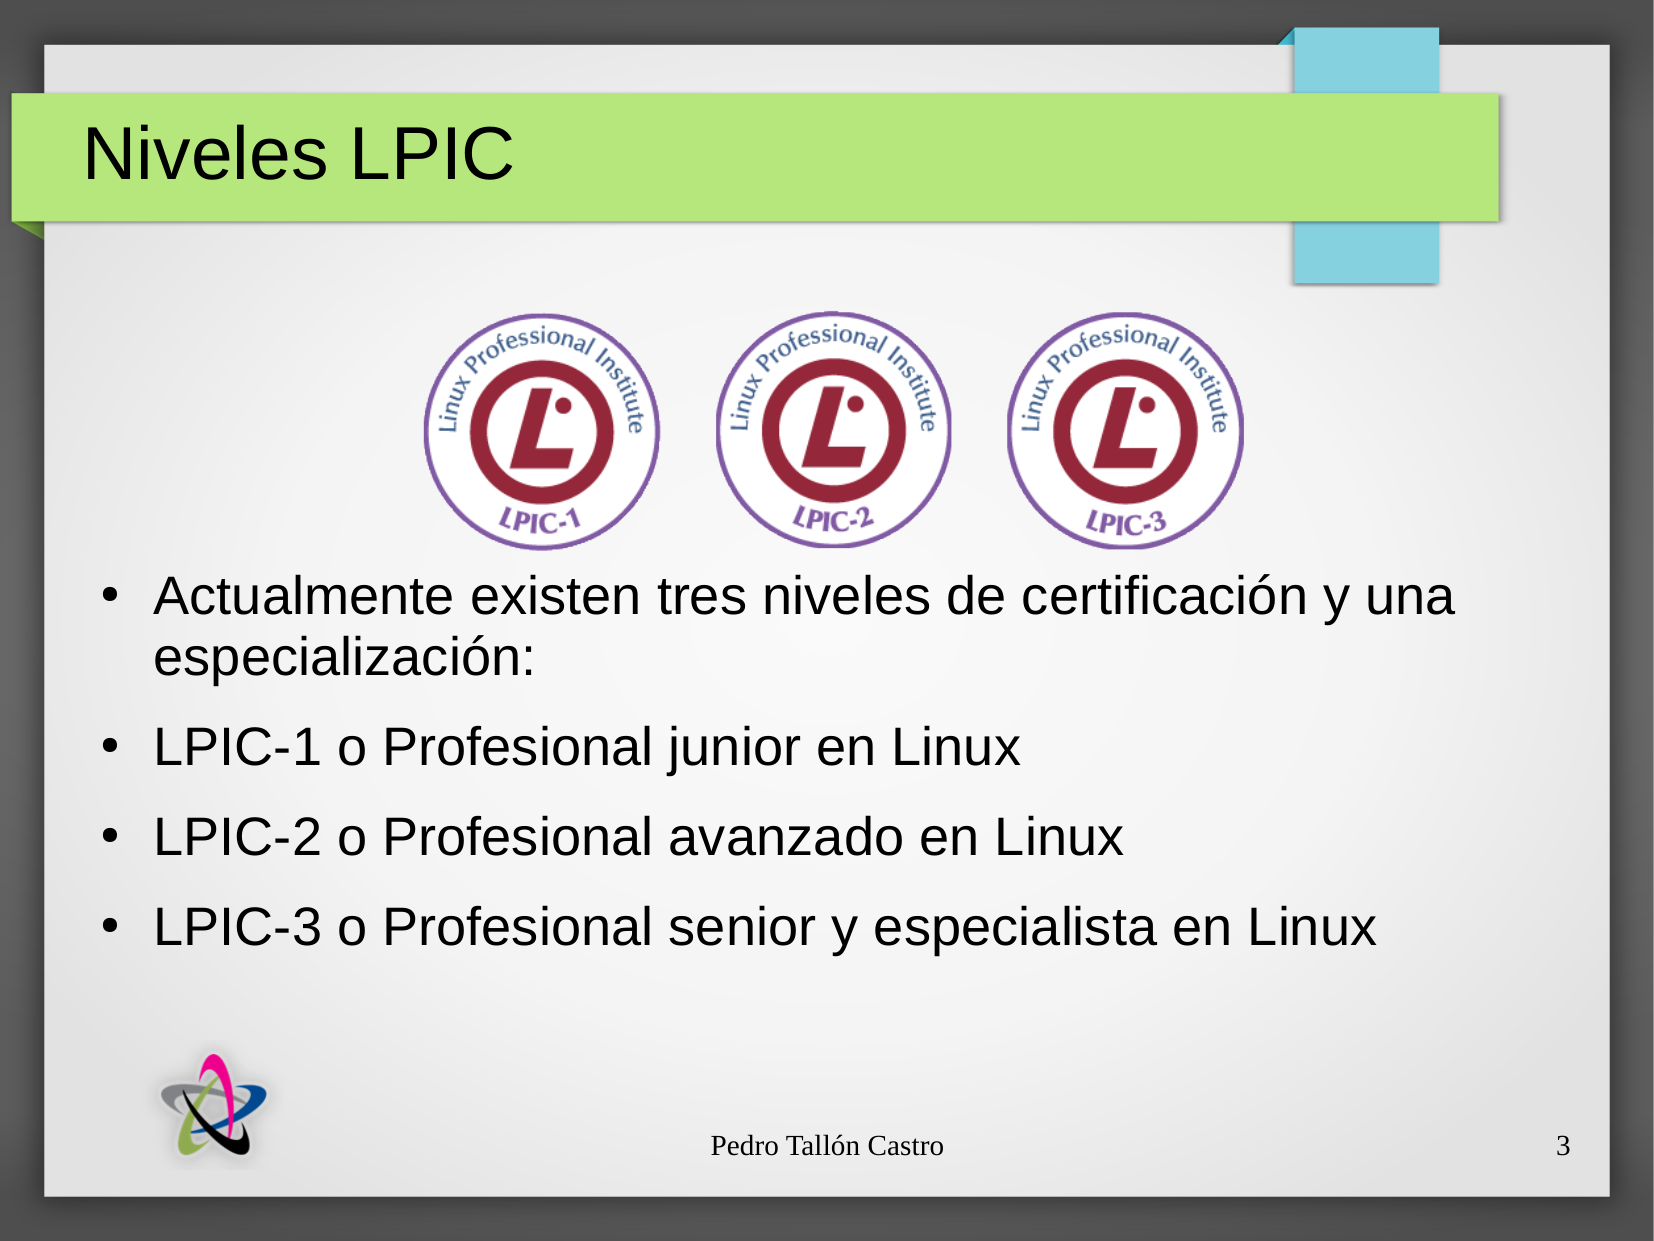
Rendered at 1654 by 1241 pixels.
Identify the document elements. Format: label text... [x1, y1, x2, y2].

list Actualmente existen tres niveles de certificación y una especialización: LPIC-1 o Profesional junior en Linux LPIC-2 o Profesional avanzado en Linux LPIC-3 o Profesional senior y especialista en Linux [82, 295, 1571, 1015]
picture [0, 0, 1654, 1241]
title Niveles LPIC [82, 94, 1264, 213]
